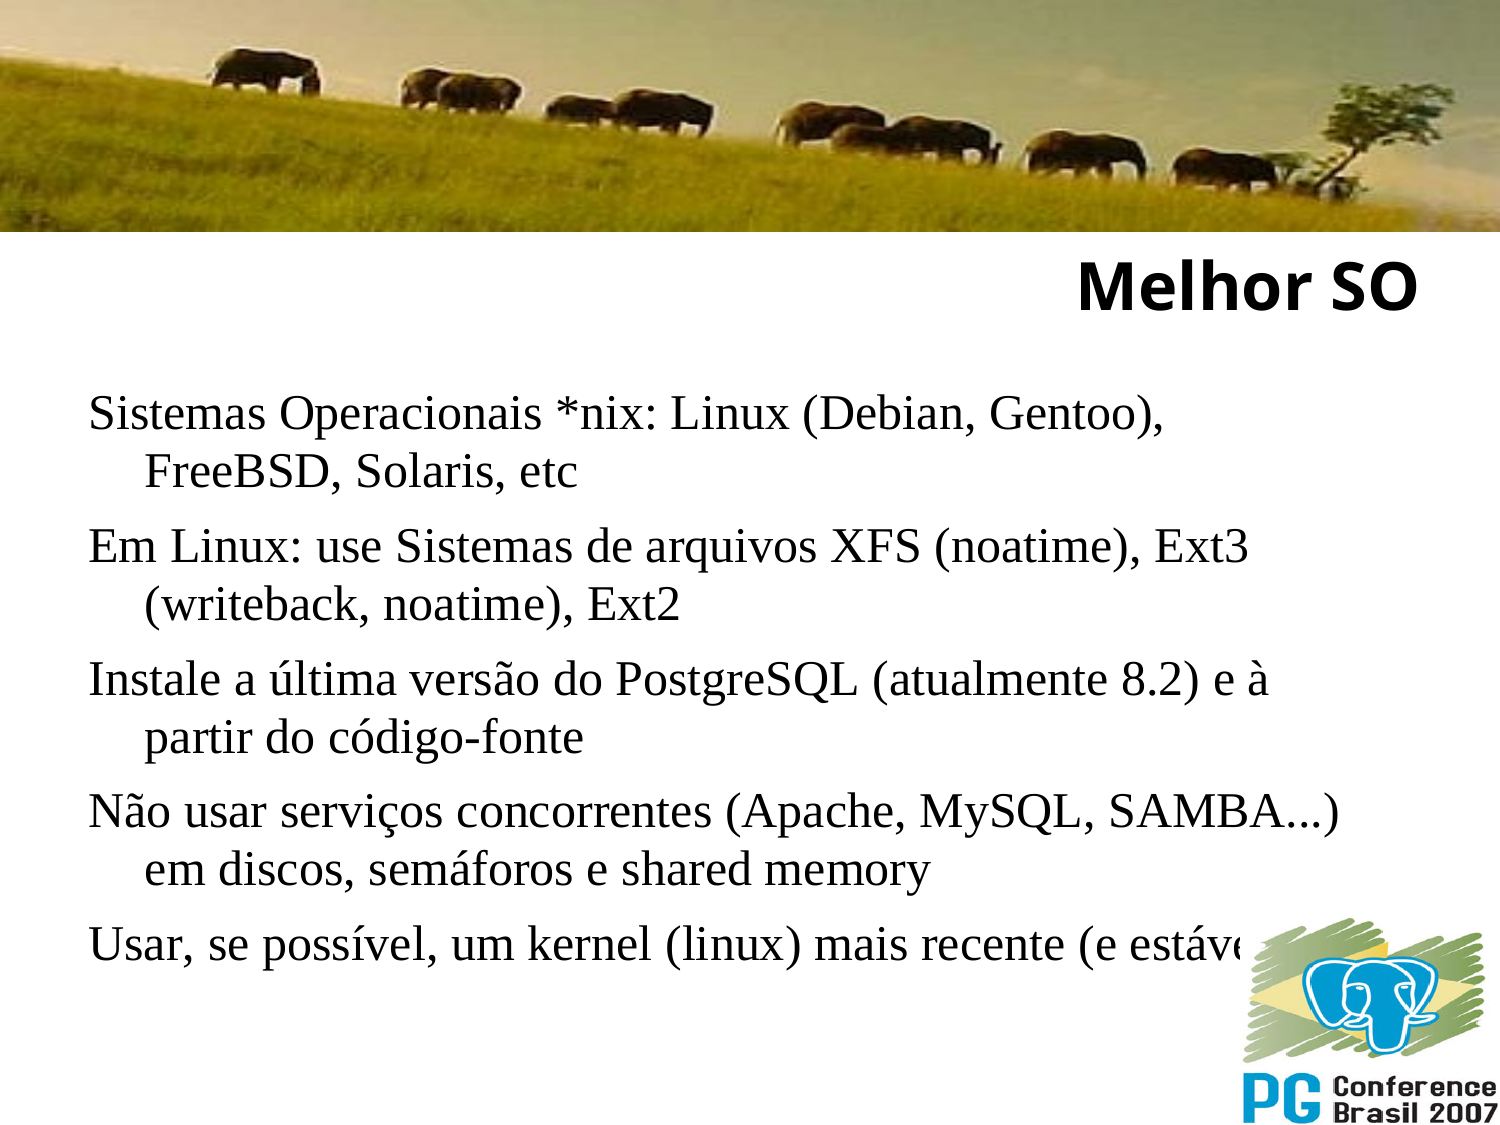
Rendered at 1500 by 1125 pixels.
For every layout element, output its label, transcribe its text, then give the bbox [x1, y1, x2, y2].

list Sistemas Operacionais *nix: Linux (Debian, Gentoo), FreeBSD, Solaris, etc Em Linux: use Sistemas de arquivos XFS (noatime), Ext3 (writeback, noatime), Ext2 Instale a última versão do PostgreSQL (atualmente 8.2) e à partir do código-fonte Não usar serviços concorrentes (Apache, MySQL, SAMBA...) em discos, semáforos e shared memory Usar, se possível, um kernel (linux) mais recente (e estável) [88, 382, 1364, 1034]
picture [0, 0, 1500, 232]
picture [1240, 915, 1500, 1125]
text_box Melhor SO [472, 232, 1436, 329]
